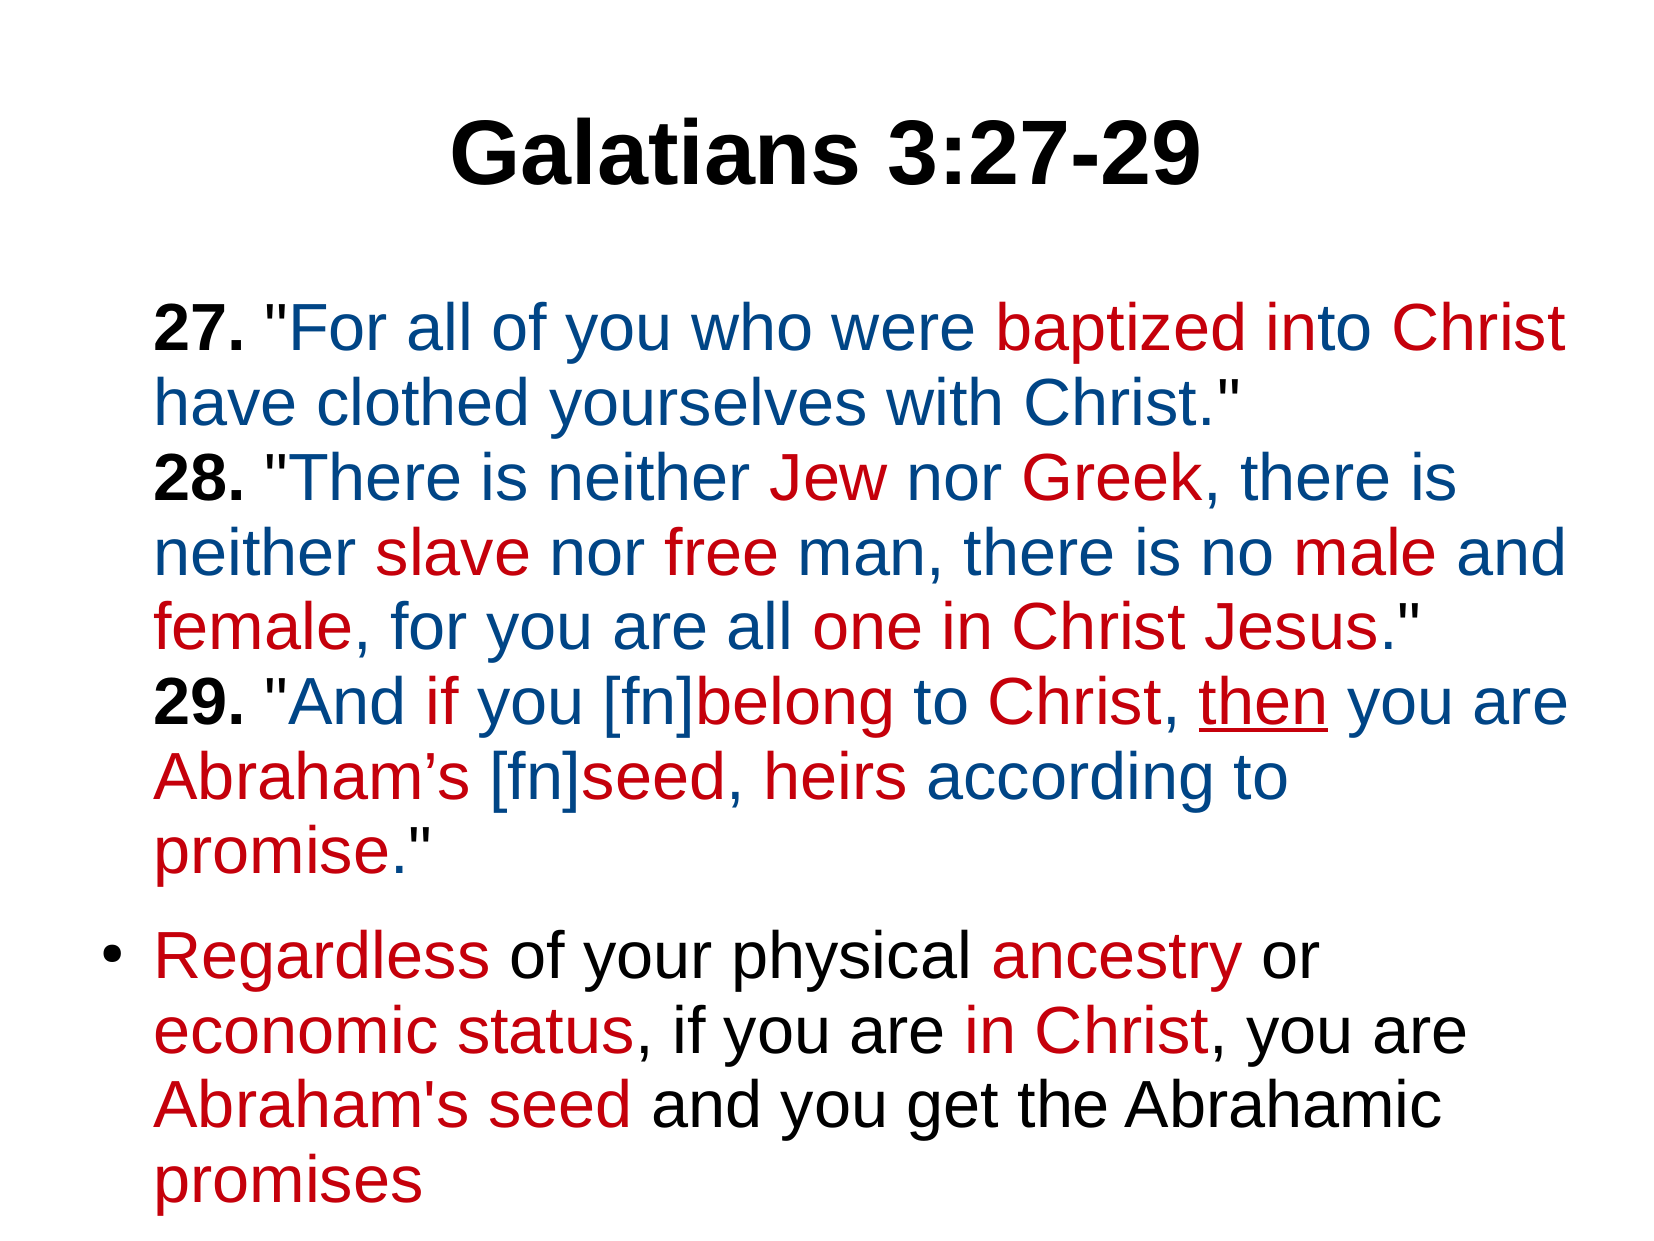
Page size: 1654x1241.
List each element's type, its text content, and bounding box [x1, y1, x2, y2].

list 27. "For all of you who were baptized into Christ have clothed yourselves with Christ." 28. "There is neither Jew nor Greek, there is neither slave nor free man, there is no male and female, for you are all one in Christ Jesus." 29. "And if you [fn]belong to Christ, then you are Abraham’s [fn]seed, heirs according to promise." Regardless of your physical ancestry or economic status, if you are in Christ, you are Abraham's seed and you get the Abrahamic promises [82, 290, 1571, 1217]
title Galatians 3:27-29 [82, 49, 1571, 257]
